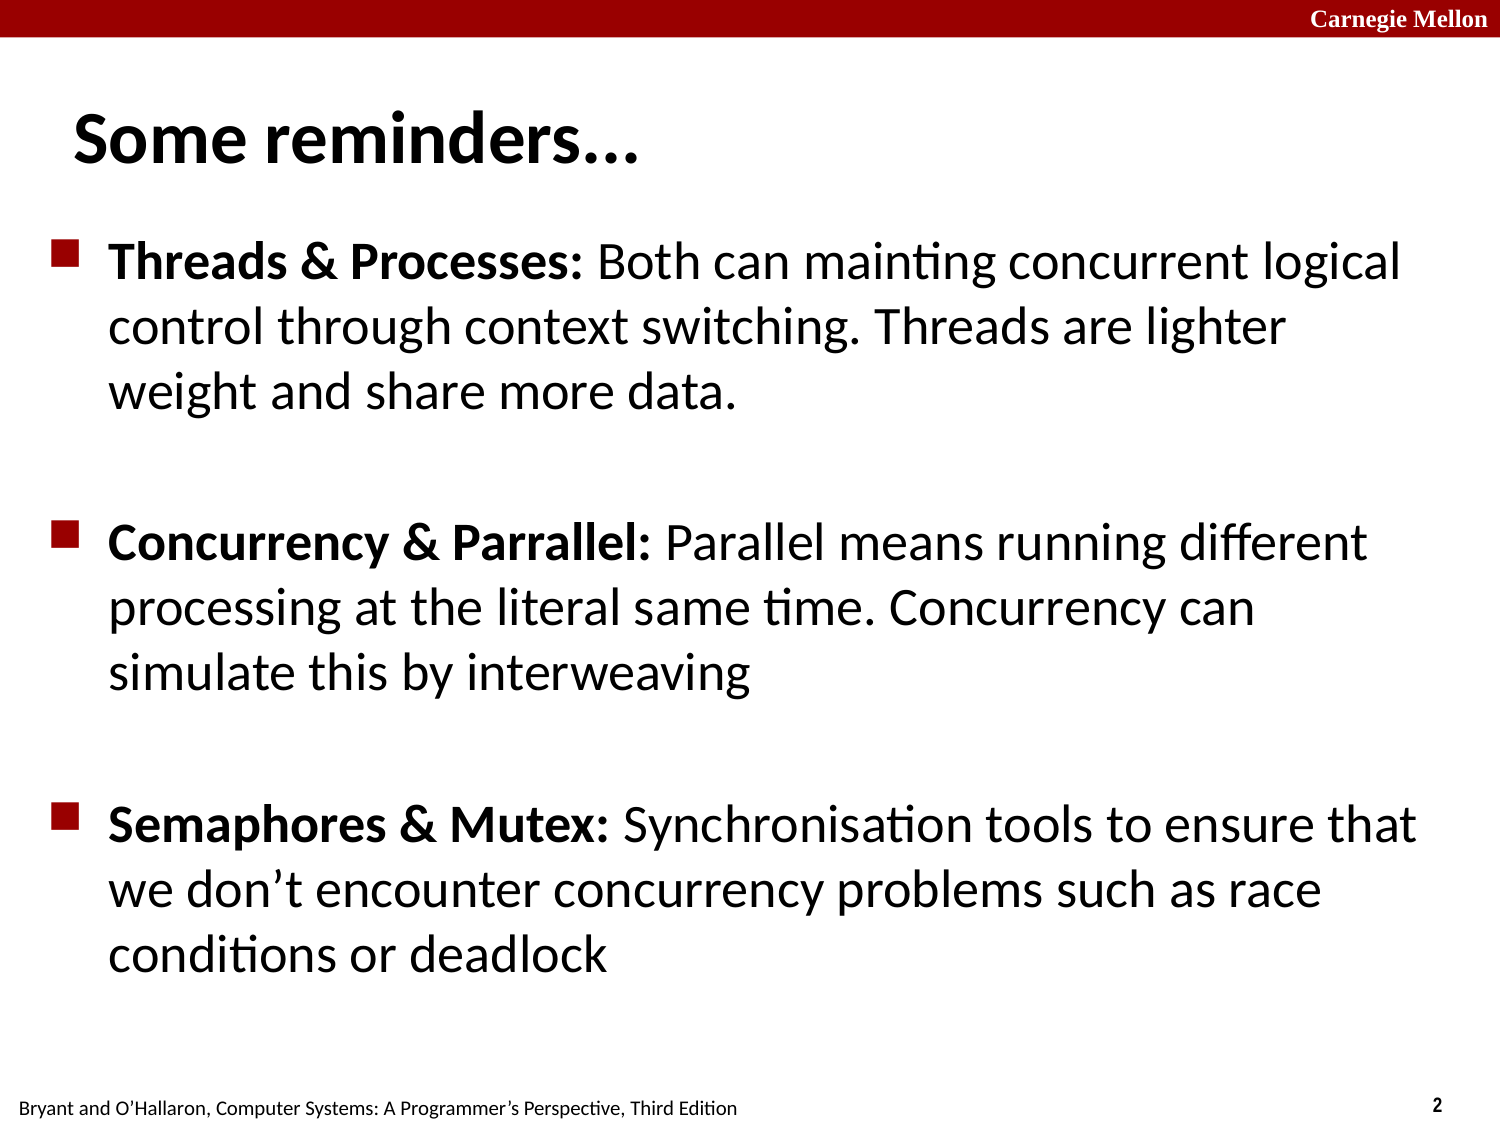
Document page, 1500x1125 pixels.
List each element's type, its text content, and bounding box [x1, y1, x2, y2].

list Threads & Processes: Both can mainting concurrent logical control through context switching. Threads are lighter weight and share more data. Concurrency & Parrallel: Parallel means running different processing at the literal same time. Concurrency can simulate this by interweaving Semaphores & Mutex: Synchronisation tools to ensure that we don’t encounter concurrency problems such as race conditions or deadlock [37, 217, 1438, 1057]
title Some reminders... [58, 71, 1304, 197]
